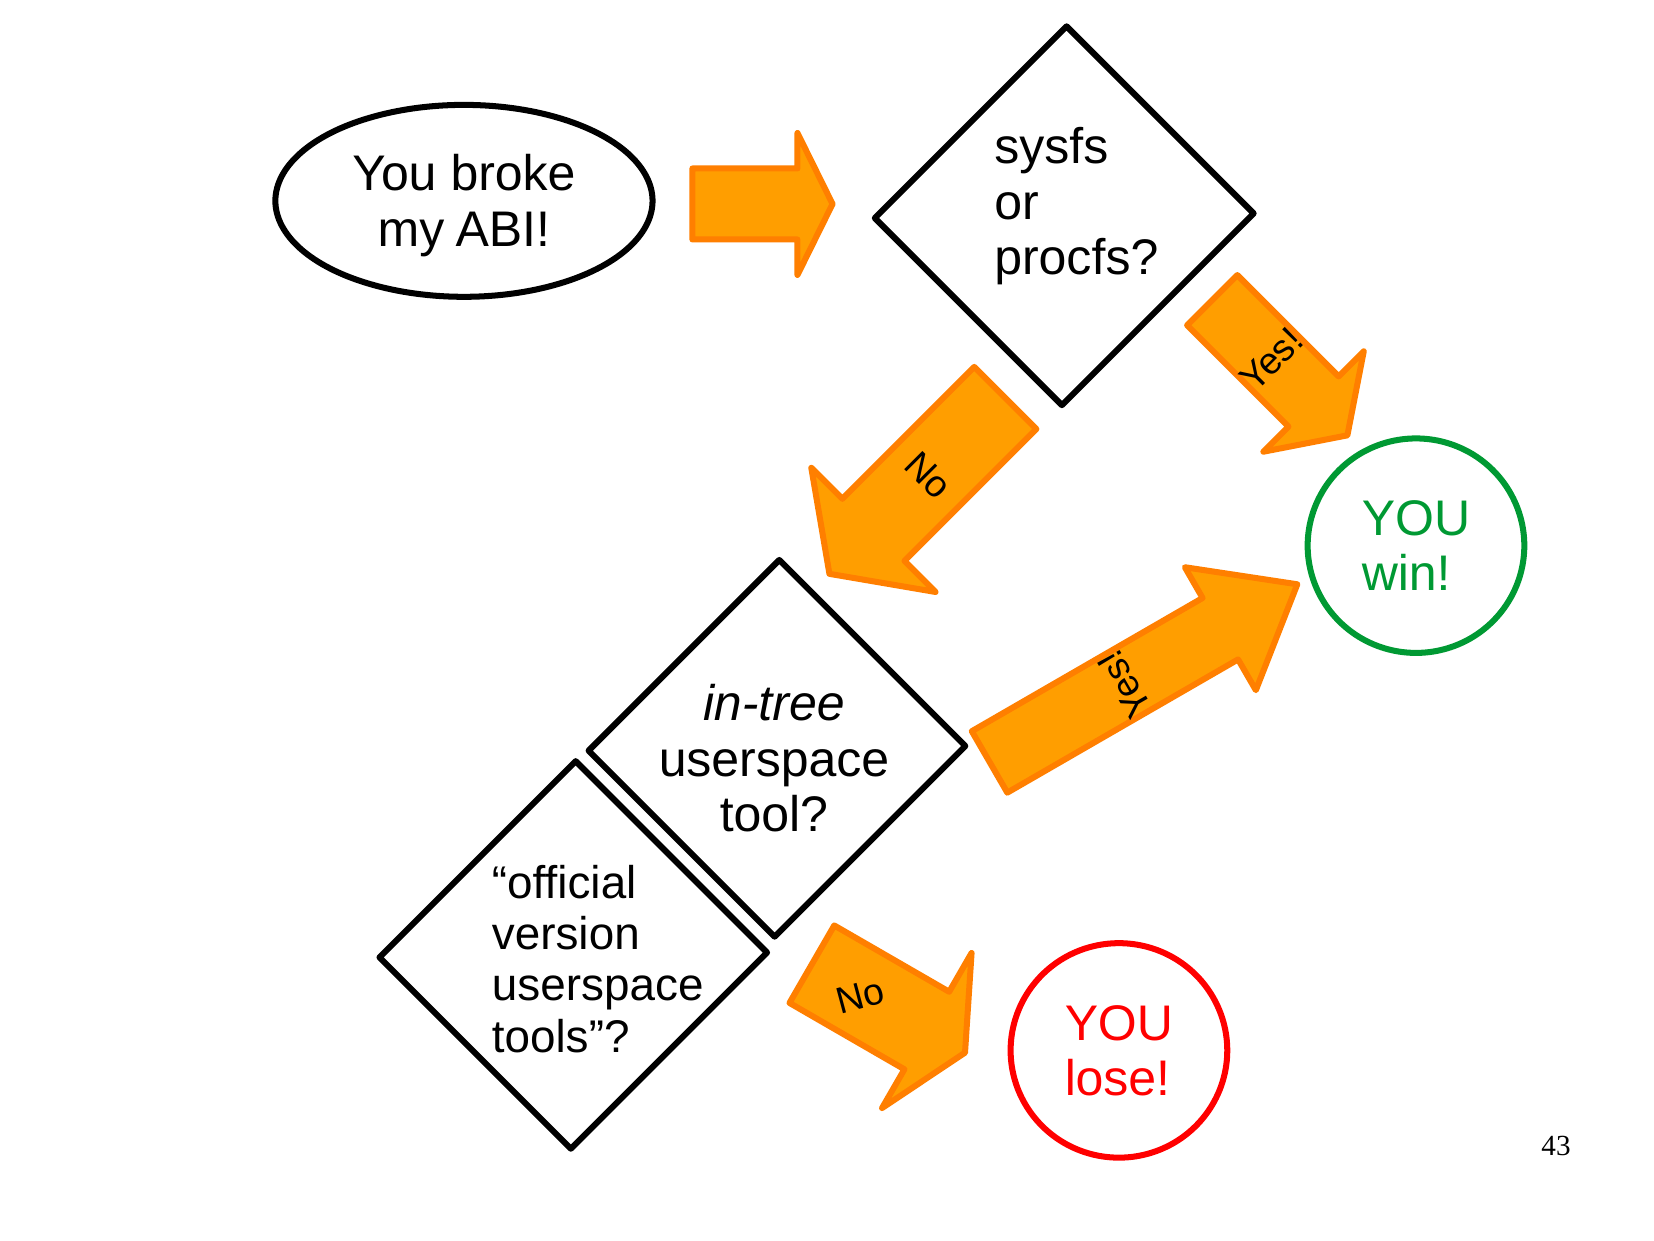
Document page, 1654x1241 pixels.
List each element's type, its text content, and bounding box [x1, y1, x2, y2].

text_box “official version userspace tools”? [477, 849, 719, 1071]
text_box in-tree userspace tool? [643, 667, 905, 850]
text_box You broke my ABI! [275, 104, 653, 297]
text_box [692, 132, 833, 275]
text_box Yes! [971, 567, 1298, 793]
text_box [487, 761, 643, 849]
text_box [588, 696, 643, 806]
text_box No [815, 953, 929, 1048]
text_box [1180, 139, 1254, 288]
text_box [493, 1071, 649, 1149]
text_box [672, 559, 887, 667]
text_box YOU win! [1344, 479, 1488, 612]
text_box [985, 26, 1148, 107]
text_box [857, 952, 972, 1109]
text_box Yes! [1187, 275, 1364, 452]
text_box YOU lose! [1046, 984, 1191, 1117]
text_box [905, 685, 966, 807]
text_box [789, 925, 891, 1025]
text_box [379, 859, 477, 1055]
text_box [719, 904, 768, 1001]
text_box [687, 850, 862, 937]
text_box [1307, 438, 1525, 653]
text_box [1010, 943, 1228, 1158]
text_box [874, 116, 1165, 406]
text_box No [811, 366, 1037, 592]
text_box sysfs or procfs? [976, 107, 1180, 303]
